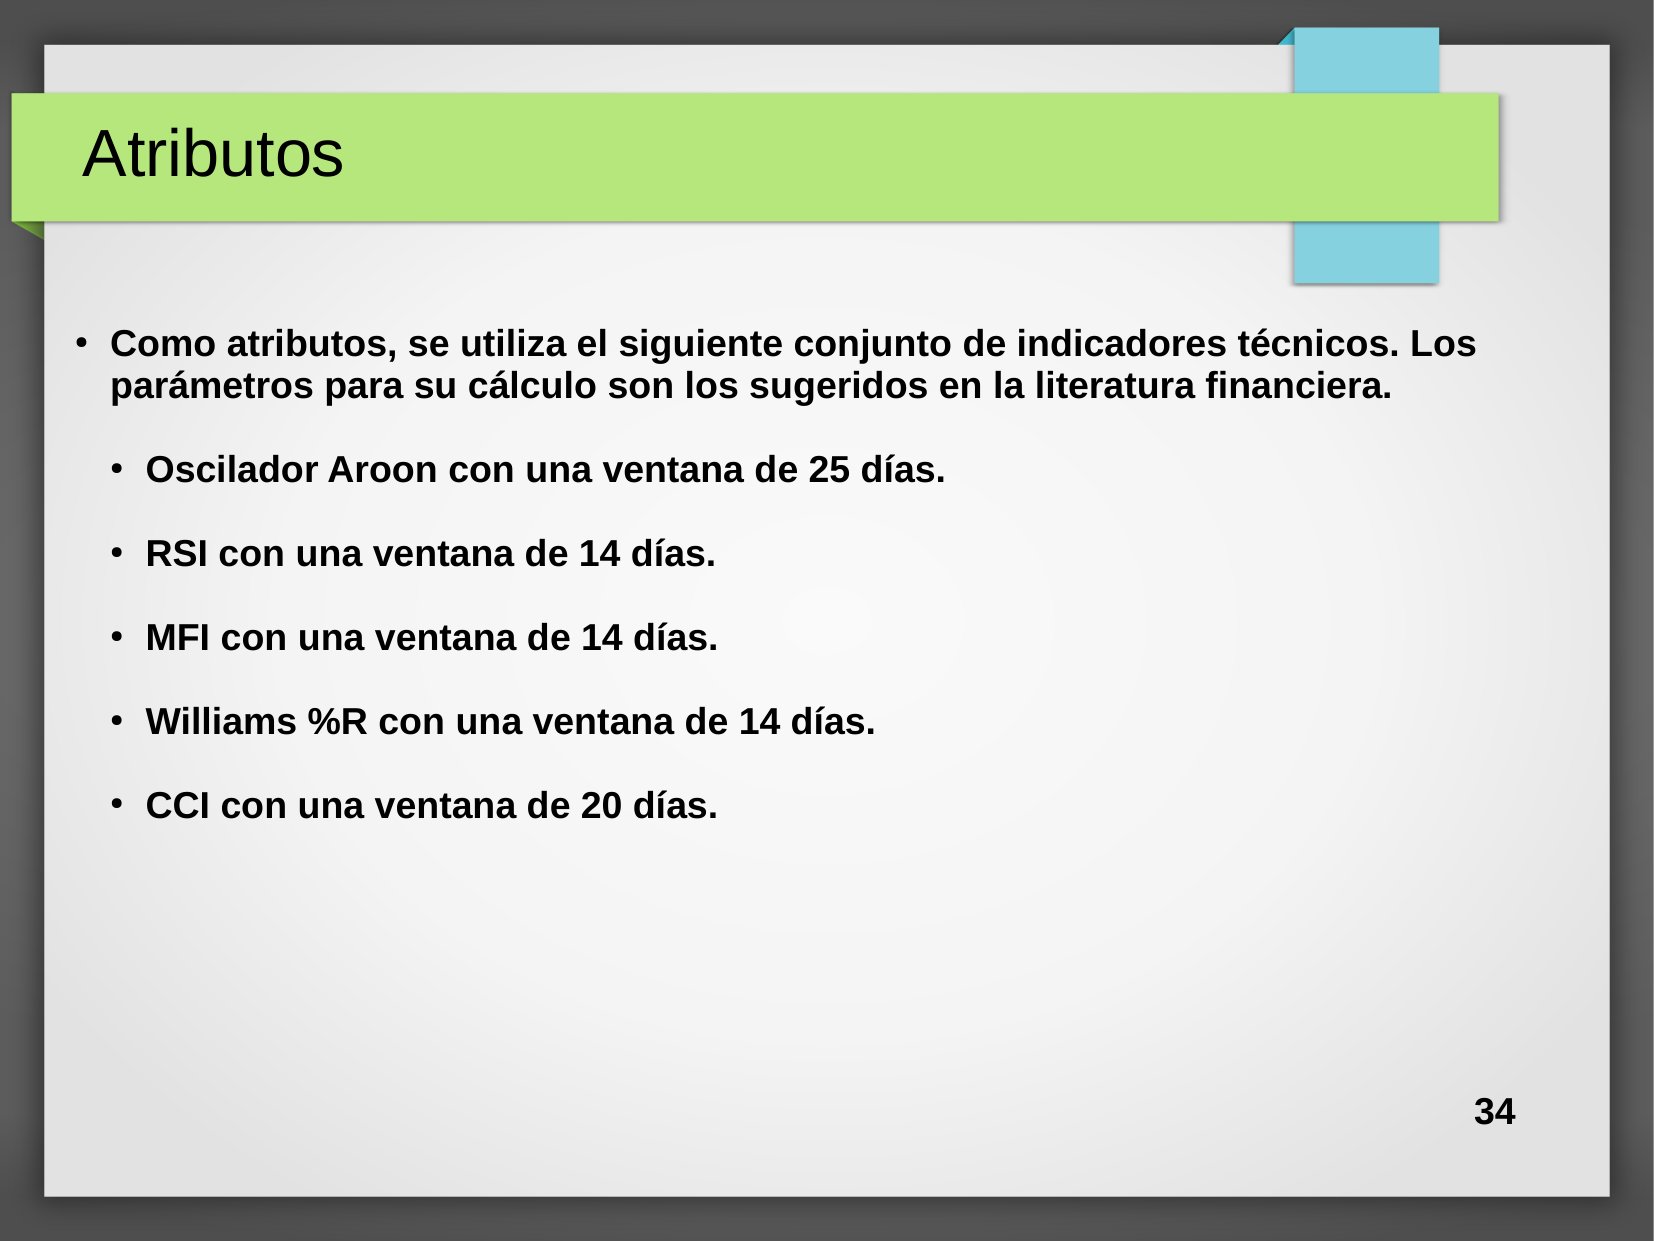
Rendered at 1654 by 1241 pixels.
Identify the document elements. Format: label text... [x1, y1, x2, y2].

text_box <number> [1459, 1083, 1654, 1154]
text_box Como atributos, se utiliza el siguiente conjunto de indicadores técnicos. Los parámetros para su cálculo son los sugeridos en la literatura financiera. Oscilador Aroon con una ventana de 25 días. RSI con una ventana de 14 días. MFI con una ventana de 14 días. Williams %R con una ventana de 14 días. CCI con una ventana de 20 días. [60, 315, 1501, 834]
title Atributos [82, 79, 1501, 229]
picture [0, 0, 1654, 1241]
